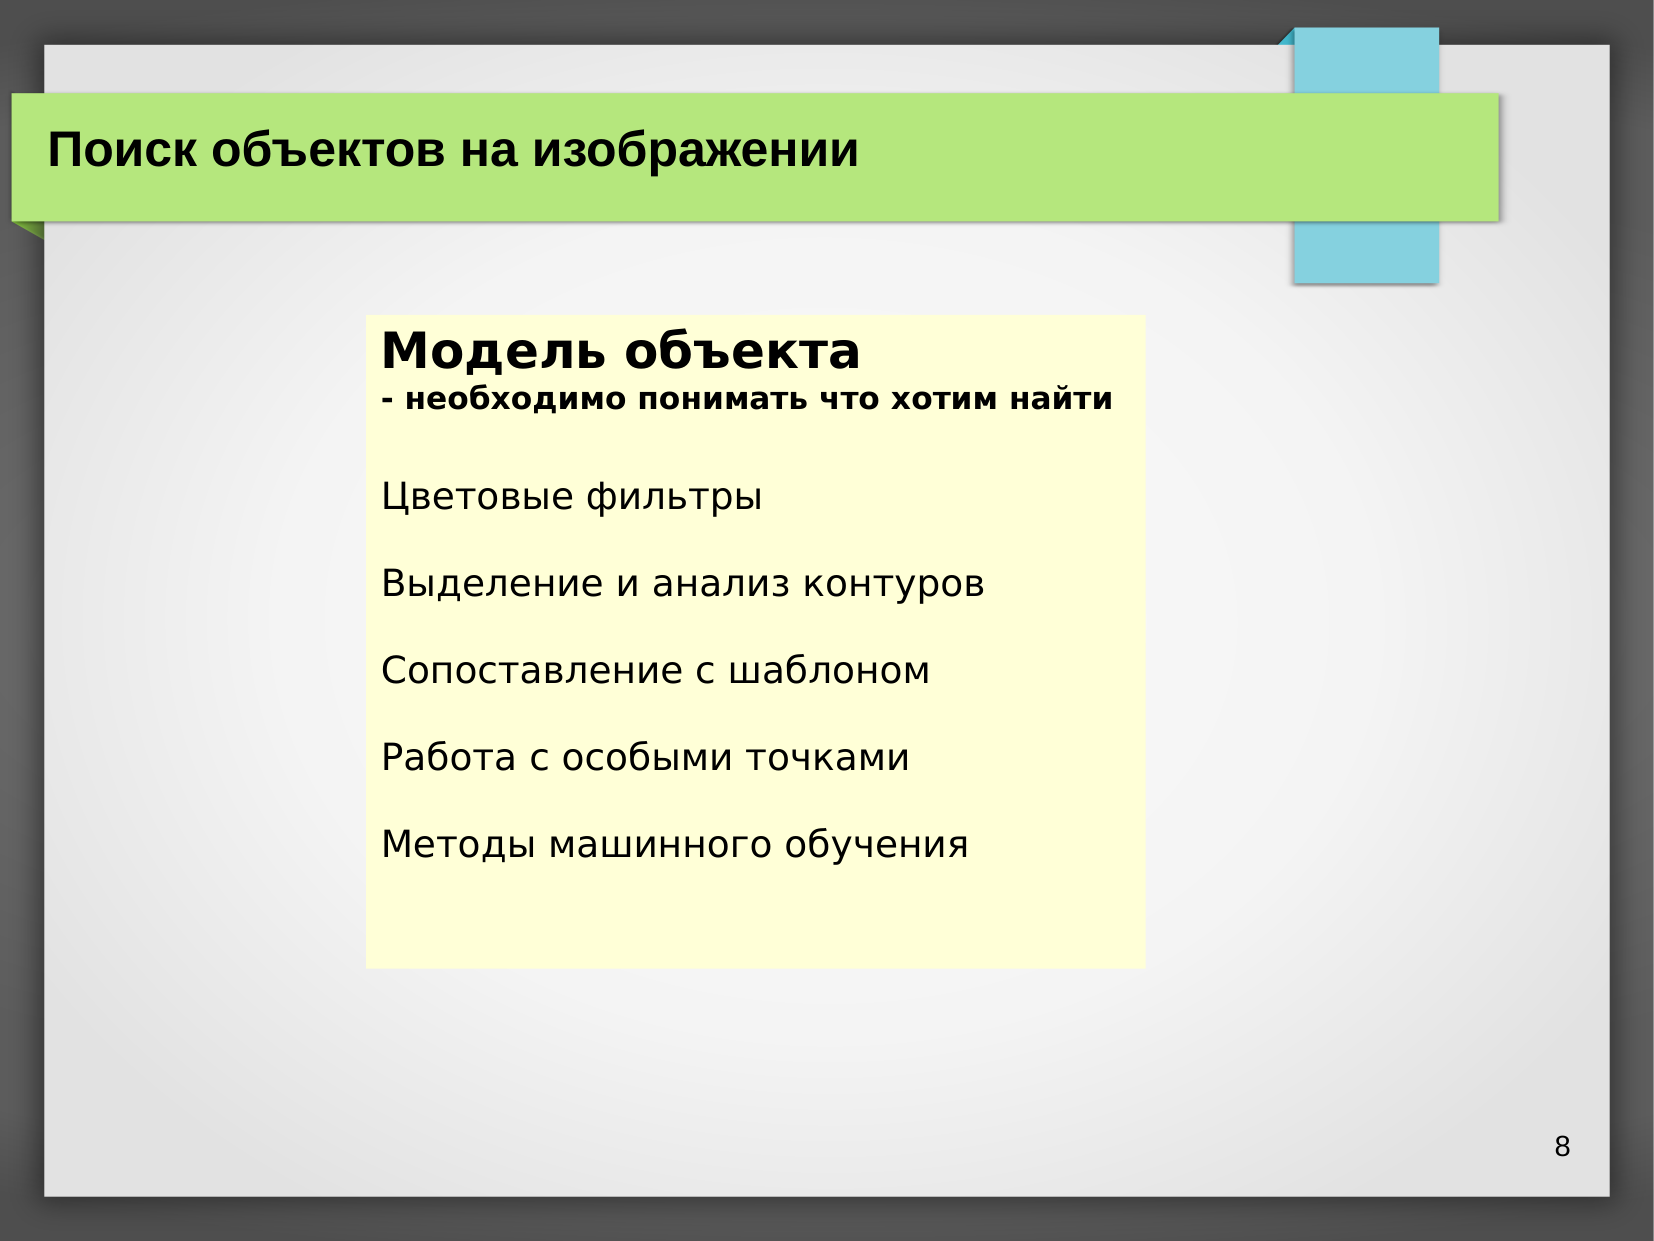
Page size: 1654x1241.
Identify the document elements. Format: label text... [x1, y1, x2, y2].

title Поиск объектов на изображении [47, 120, 1004, 177]
picture [0, 0, 1654, 1241]
text_box Модель объекта - необходимо понимать что хотим найти Цветовые фильтры Выделение и анализ контуров Сопоставление с шаблоном Работа с особыми точками Методы машинного обучения [366, 314, 1146, 969]
